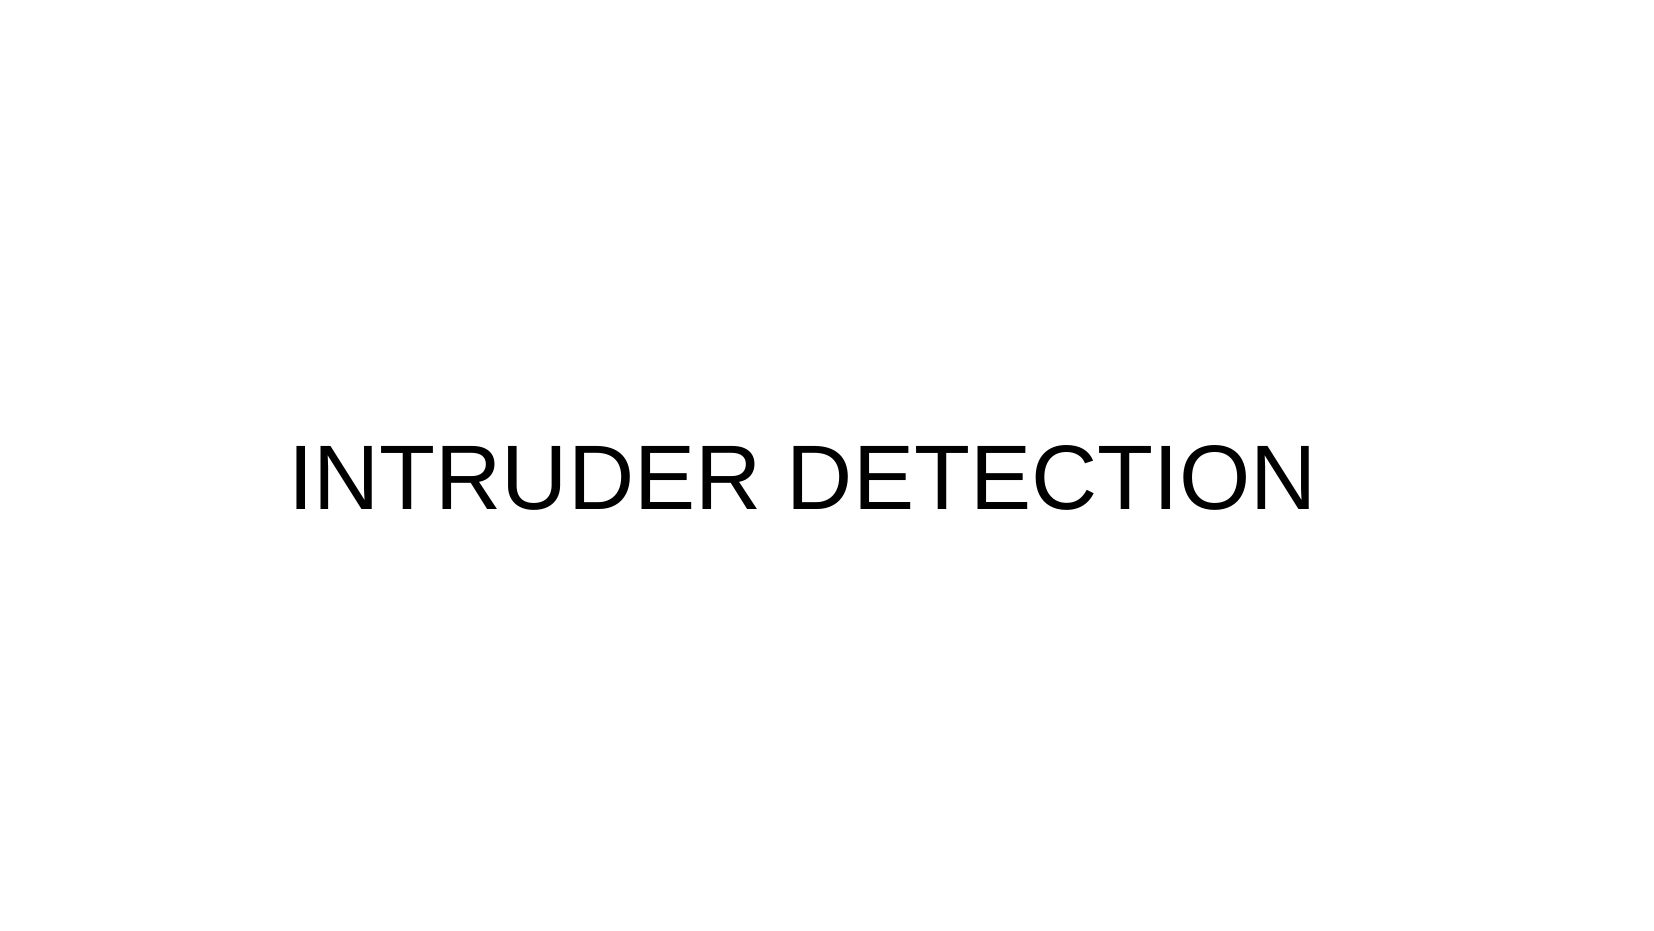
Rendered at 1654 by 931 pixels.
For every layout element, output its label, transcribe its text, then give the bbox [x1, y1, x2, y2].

title INTRUDER DETECTION [59, 399, 1548, 556]
